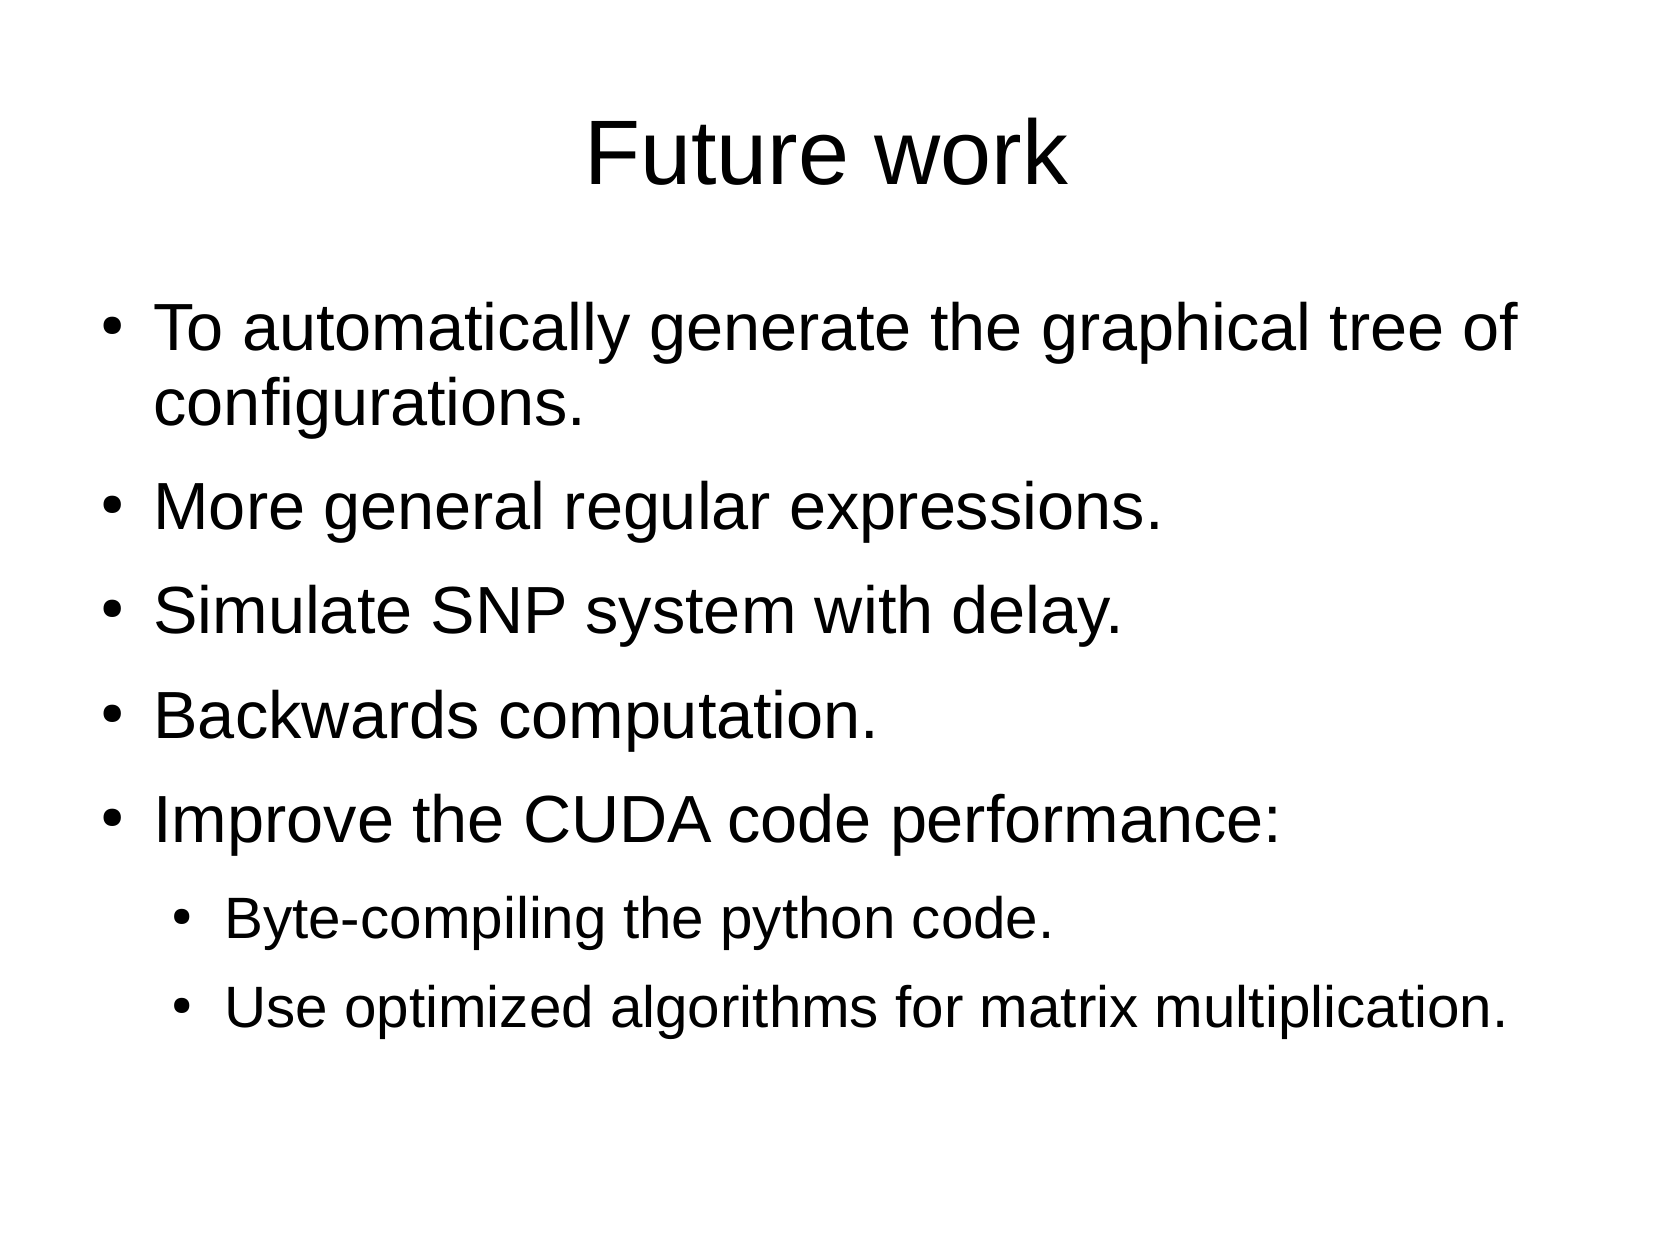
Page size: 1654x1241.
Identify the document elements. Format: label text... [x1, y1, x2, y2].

list To automatically generate the graphical tree of configurations. More general regular expressions. Simulate SNP system with delay. Backwards computation. Improve the CUDA code performance: Byte-compiling the python code. Use optimized algorithms for matrix multiplication. [82, 290, 1571, 1109]
title Future work [82, 49, 1571, 257]
